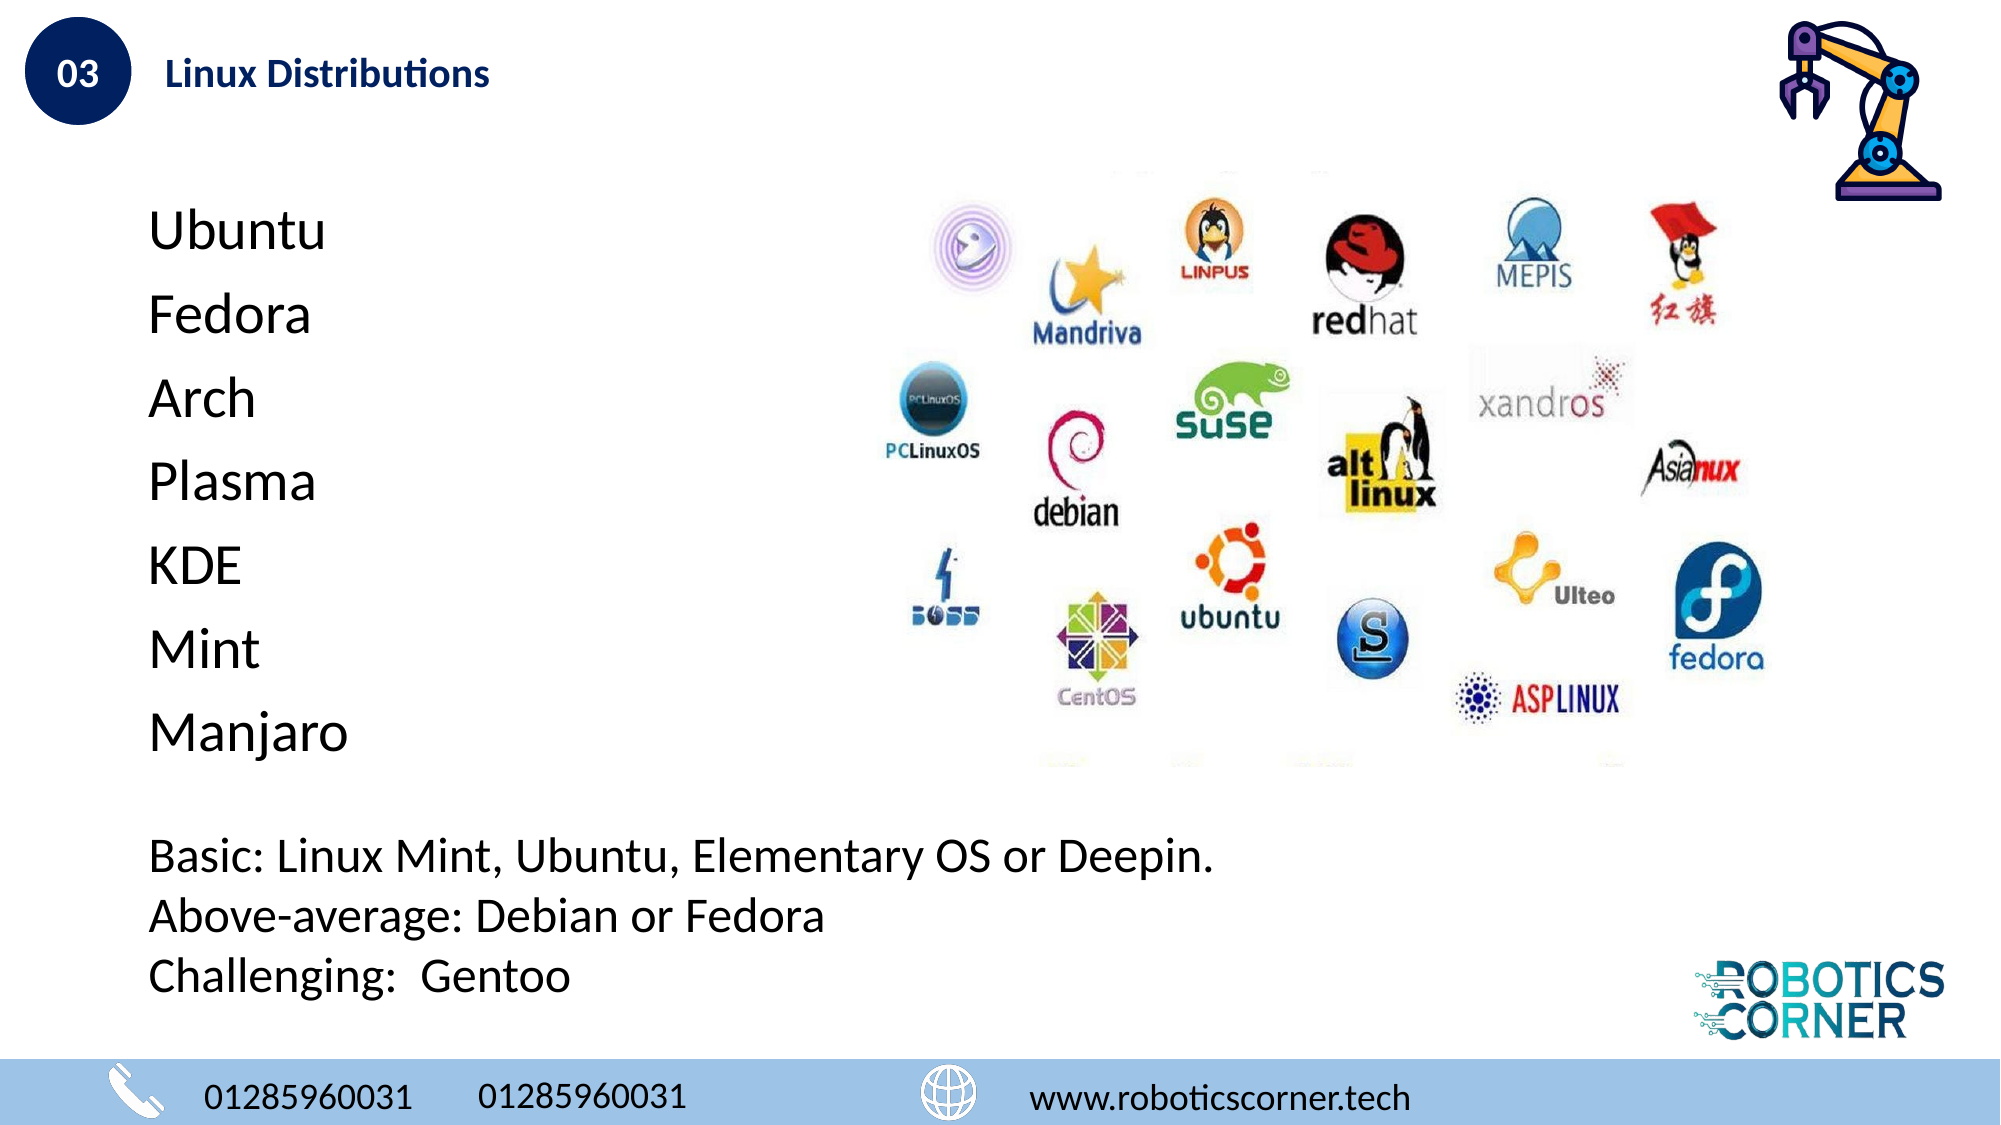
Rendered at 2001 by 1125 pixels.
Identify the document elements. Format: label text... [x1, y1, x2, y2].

text_box www.roboticscorner.tech [1015, 1065, 1545, 1125]
picture [103, 1057, 170, 1124]
text_box Basic: Linux Mint, Ubuntu, Elementary OS or Deepin. Above-average: Debian or Fedora Challenging: Gentoo [134, 815, 1725, 1010]
picture [915, 1059, 981, 1125]
text_box 01285960031 [463, 1064, 855, 1124]
picture [877, 21, 1950, 768]
text_box 01285960031 [189, 1064, 463, 1124]
text_box Linux Distributions [150, 38, 1027, 103]
text_box [1953, 1059, 2000, 1125]
text_box [0, 1059, 915, 1125]
text_box 03 [22, 14, 134, 128]
text_box Ubuntu Fedora Arch Plasma KDE Mint Manjaro [133, 191, 700, 792]
text_box [981, 1059, 1680, 1125]
picture [1680, 859, 1953, 1125]
